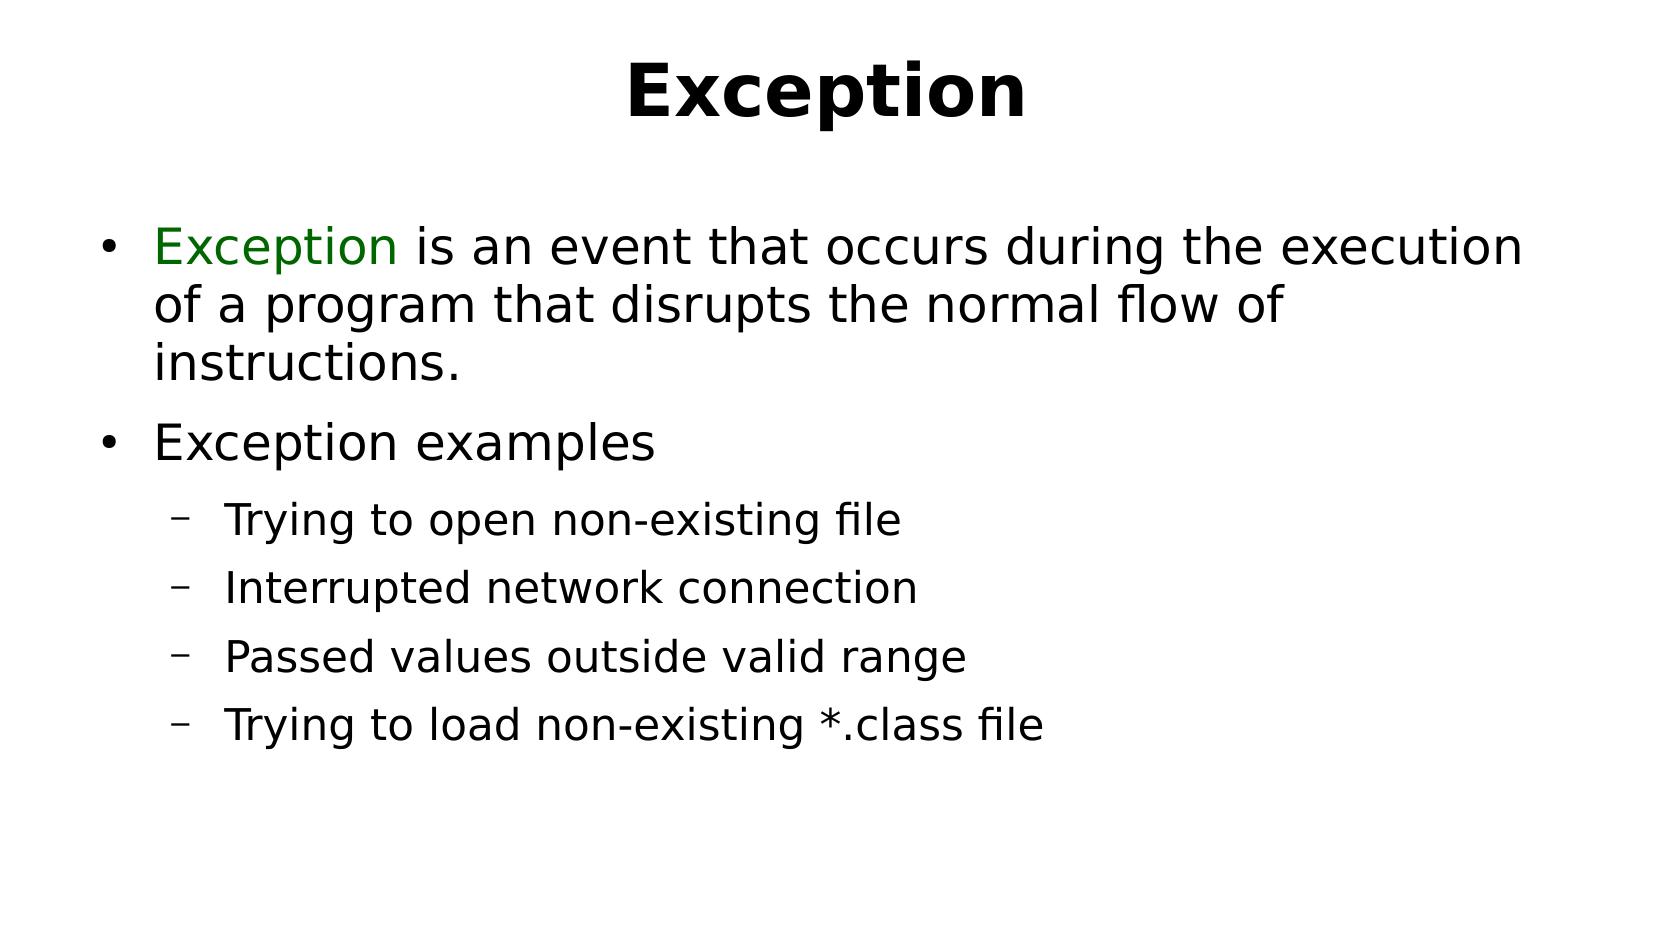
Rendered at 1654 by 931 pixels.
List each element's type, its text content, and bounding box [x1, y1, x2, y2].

list Exception is an event that occurs during the execution of a program that disrupts the normal flow of instructions. Exception examples Trying to open non-existing file Interrupted network connection Passed values outside valid range Trying to load non-existing *.class file [82, 217, 1538, 758]
title Exception [82, 37, 1571, 147]
